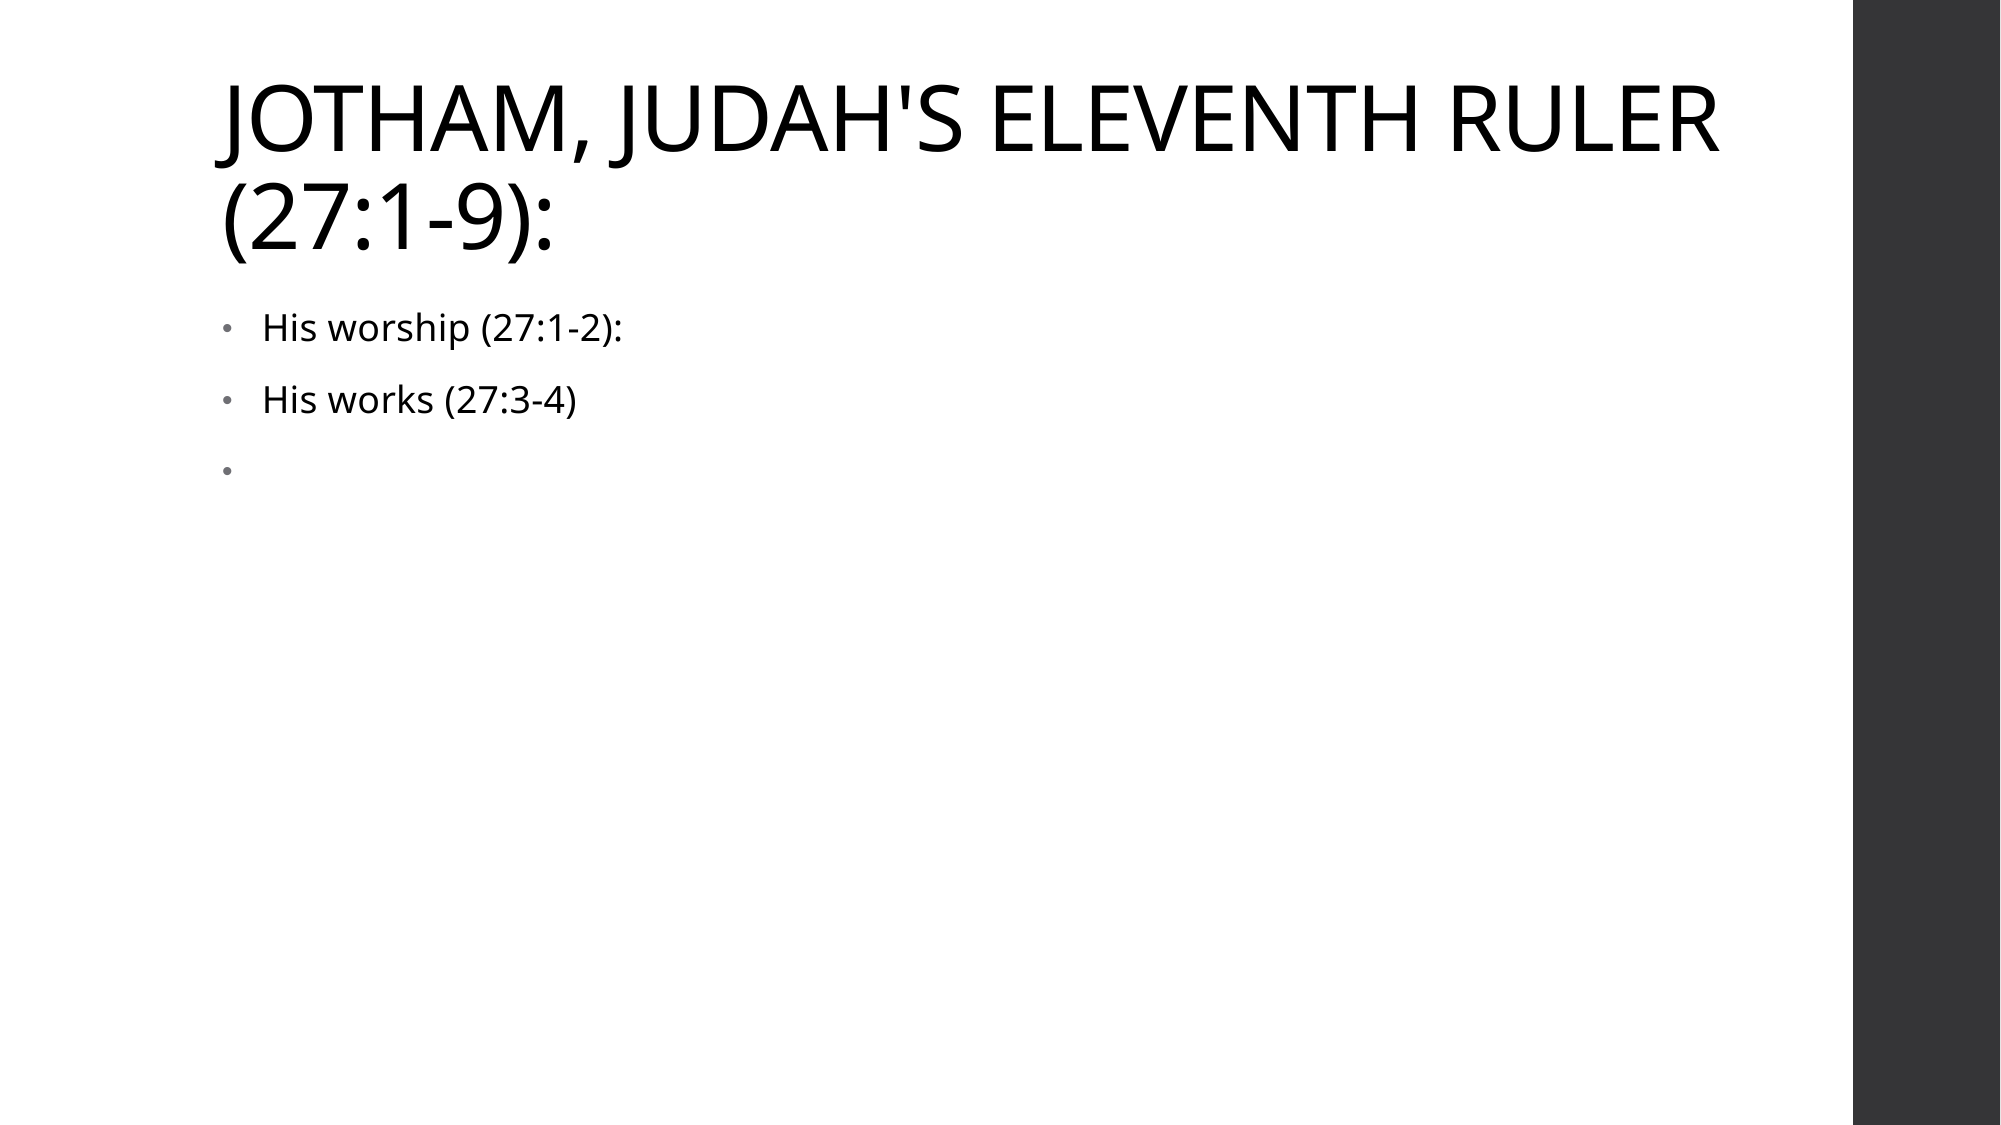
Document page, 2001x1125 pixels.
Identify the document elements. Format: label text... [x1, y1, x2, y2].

list His worship (27:1-2): His works (27:3-4) [206, 299, 1617, 1014]
title JOTHAM, JUDAH'S ELEVENTH RULER (27:1-9): [206, 60, 1797, 278]
